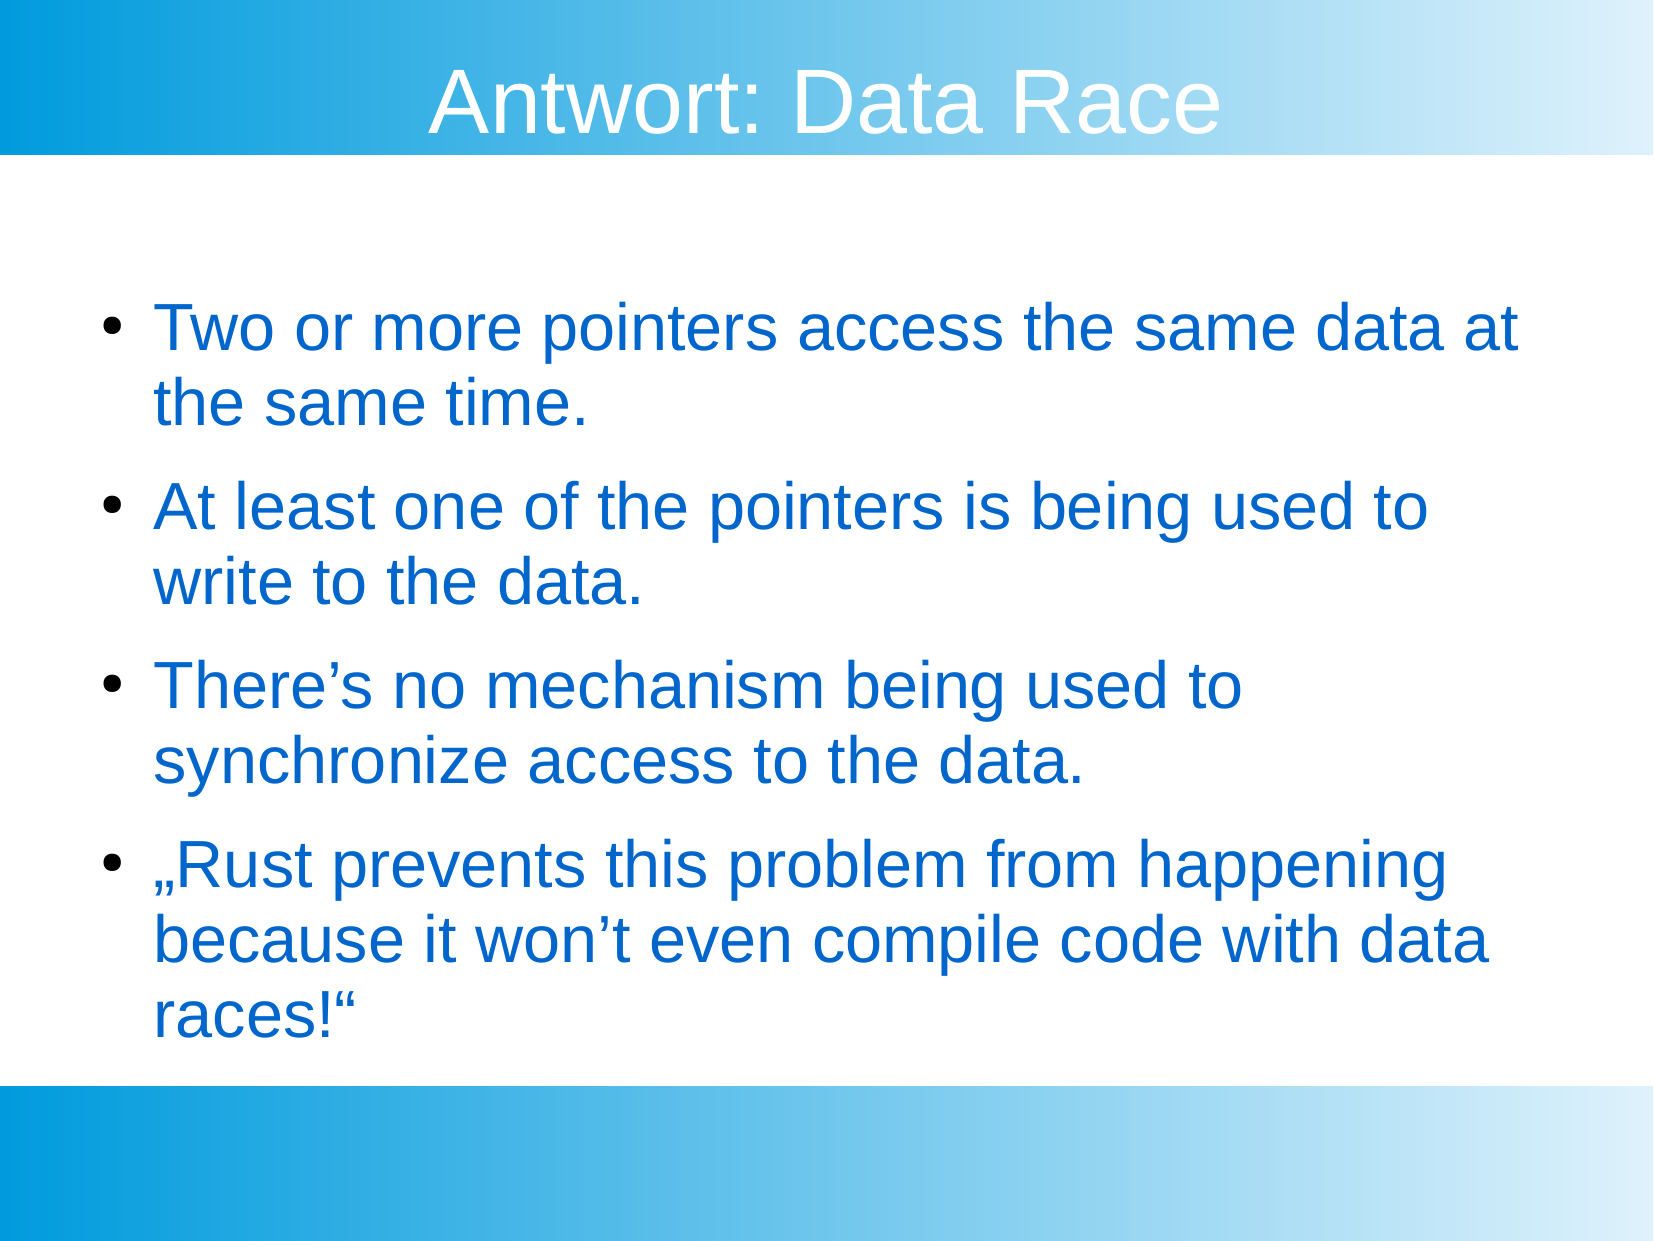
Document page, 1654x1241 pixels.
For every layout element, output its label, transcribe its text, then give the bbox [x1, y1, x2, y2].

title Antwort: Data Race [82, 49, 1571, 155]
list Two or more pointers access the same data at the same time. At least one of the pointers is being used to write to the data. There’s no mechanism being used to synchronize access to the data. „Rust prevents this problem from happening because it won’t even compile code with data races!“ [82, 290, 1571, 1010]
